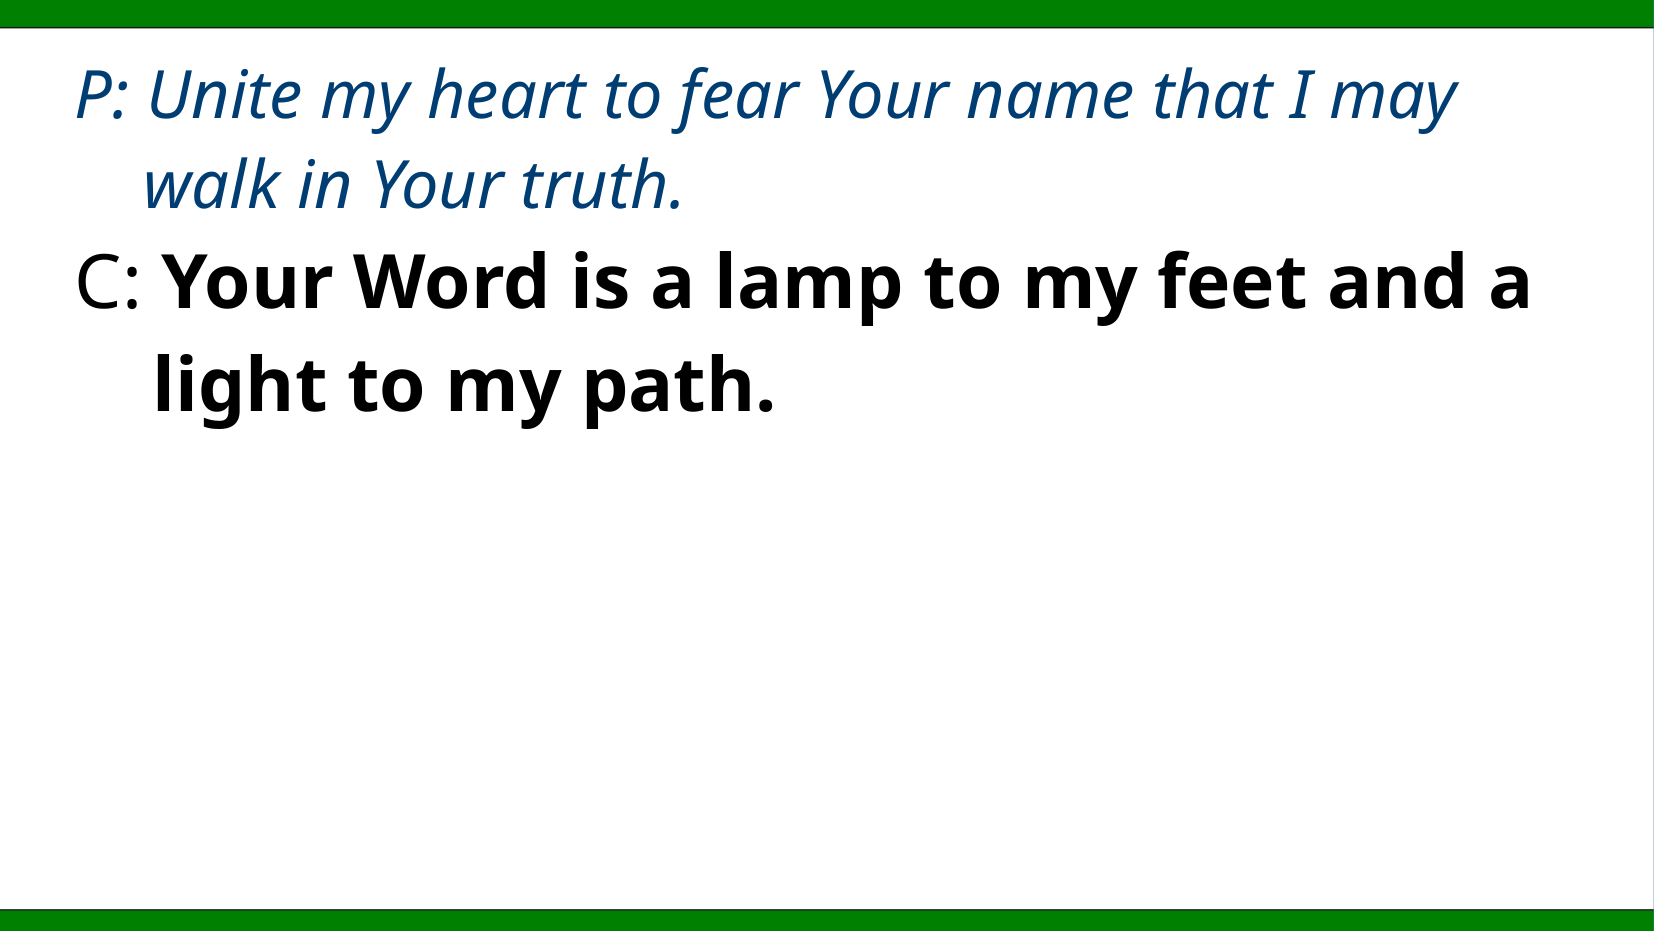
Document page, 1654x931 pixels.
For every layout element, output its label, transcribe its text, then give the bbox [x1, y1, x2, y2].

text_box P: Unite my heart to fear Your name that I may walk in Your truth. C: Your Word is a lamp to my feet and a light to my path. [60, 39, 1576, 471]
picture [0, 0, 1654, 931]
